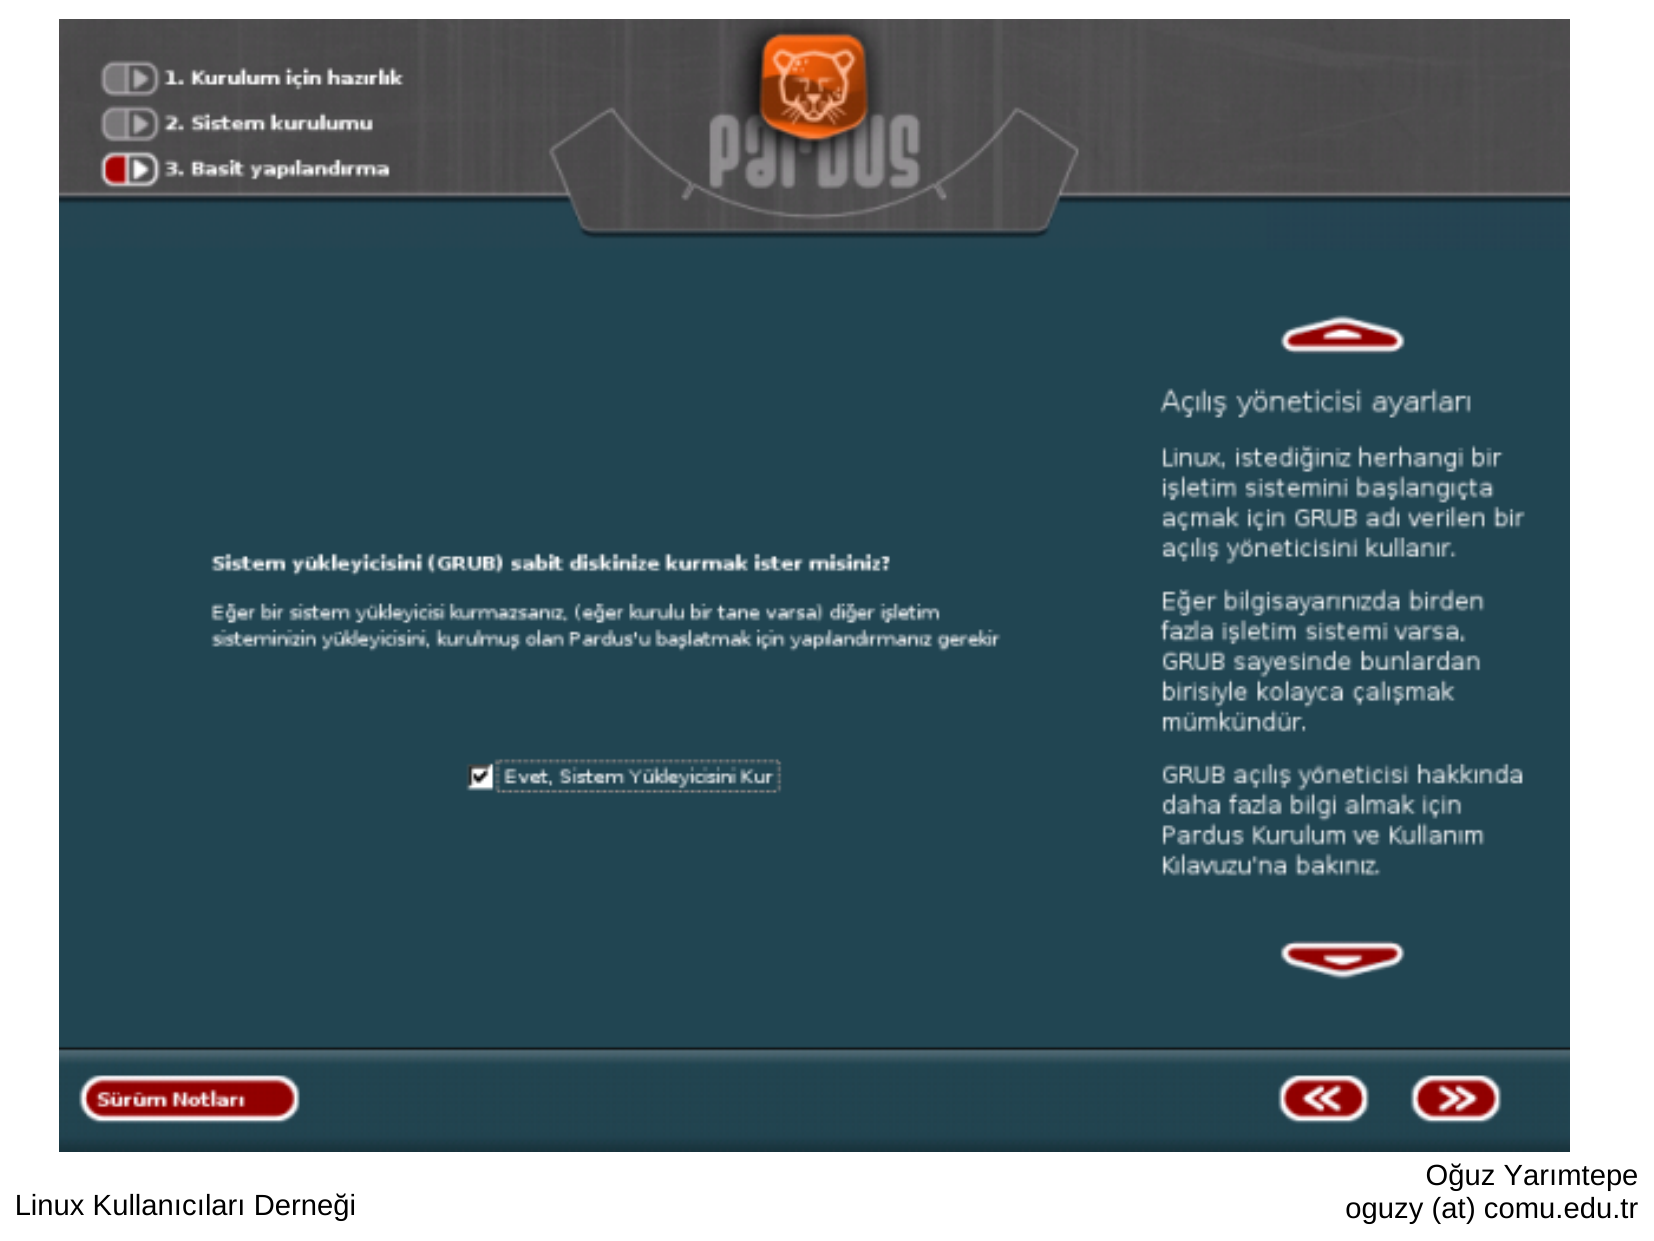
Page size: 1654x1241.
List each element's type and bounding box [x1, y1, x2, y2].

picture [59, 19, 1570, 1152]
